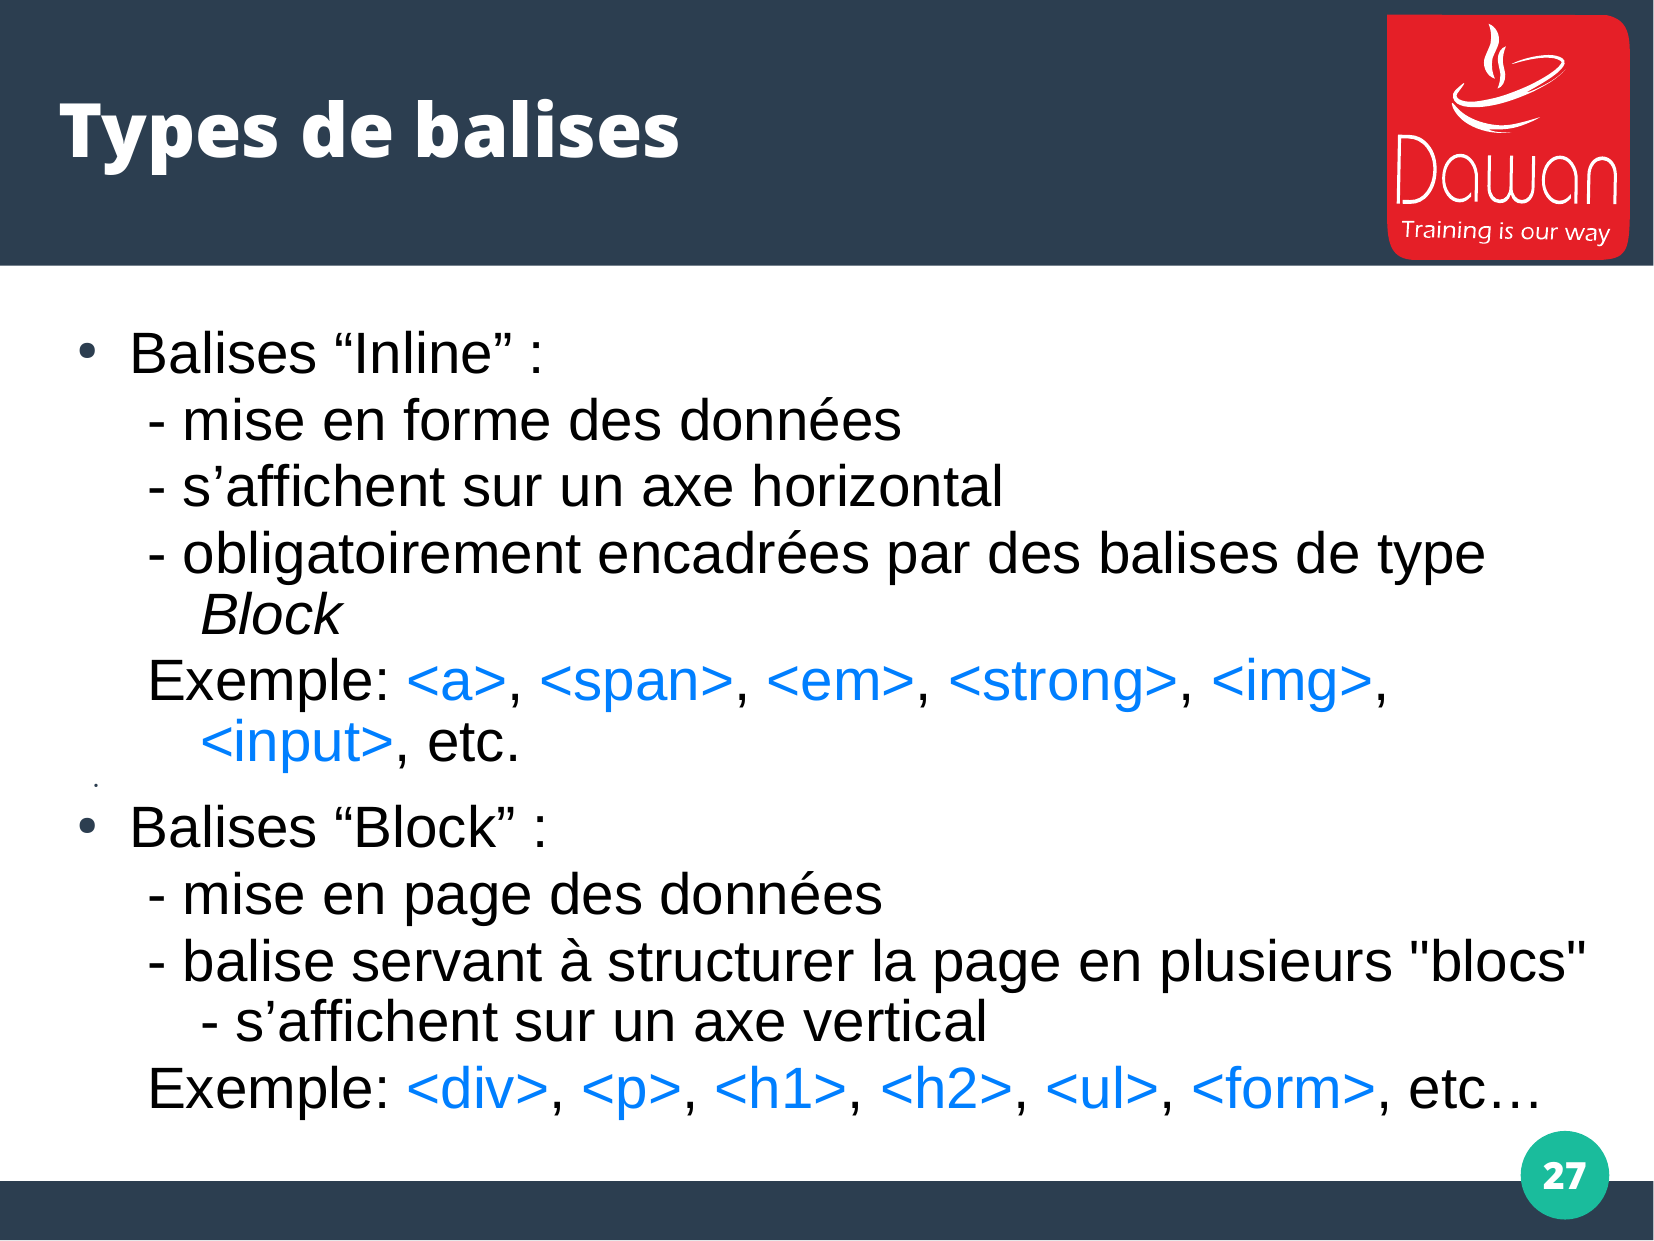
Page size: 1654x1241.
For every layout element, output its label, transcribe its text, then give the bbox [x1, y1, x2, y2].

list Balises “Inline” : - mise en forme des données - s’affichent sur un axe horizontal - obligatoirement encadrées par des balises de type Block Exemple: <a>, <span>, <em>, <strong>, <img>, <input>, etc. Balises “Block” : - mise en page des données - balise servant à structurer la page en plusieurs "blocs" - s’affichent sur un axe vertical Exemple: <div>, <p>, <h1>, <h2>, <ul>, <form>, etc… [59, 324, 1595, 1152]
title Types de balises [59, 49, 1387, 207]
picture [1387, 14, 1630, 260]
